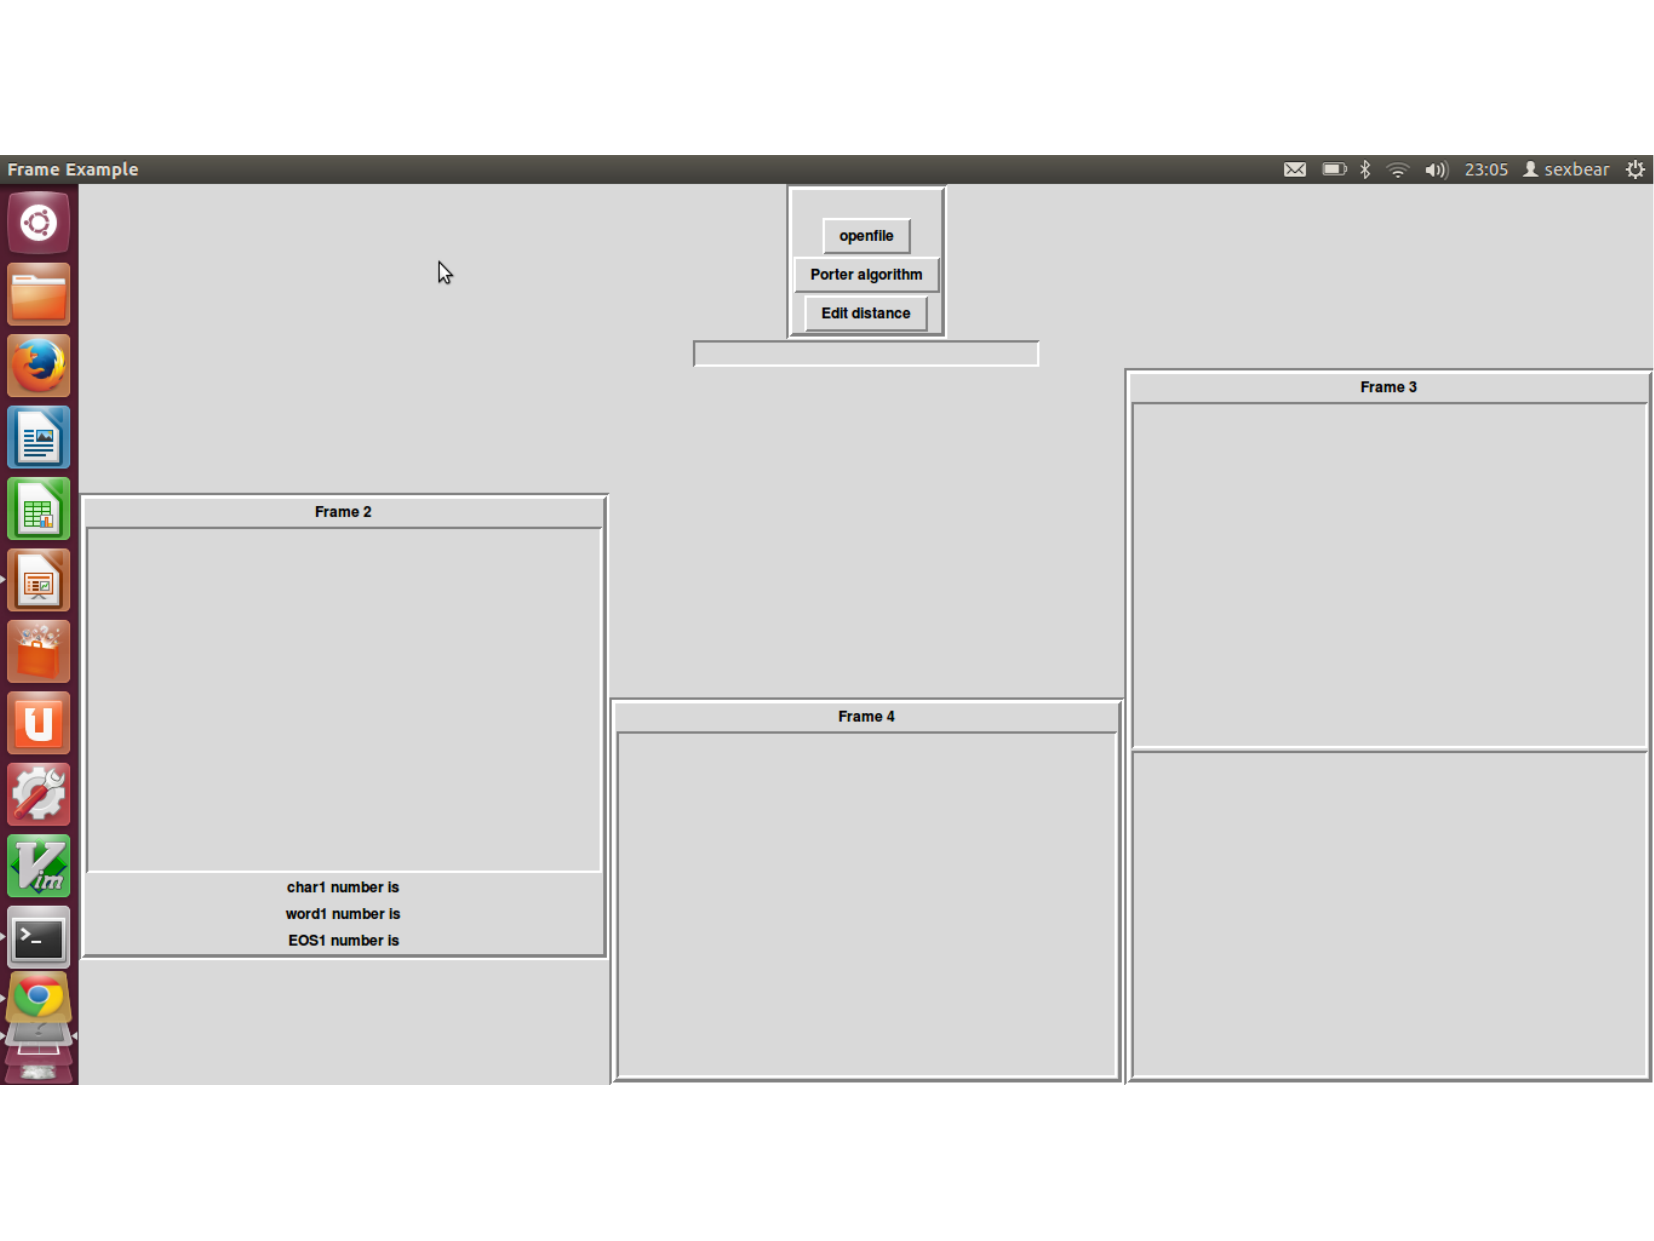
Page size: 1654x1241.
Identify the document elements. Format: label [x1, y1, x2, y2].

picture [0, 155, 1654, 1085]
